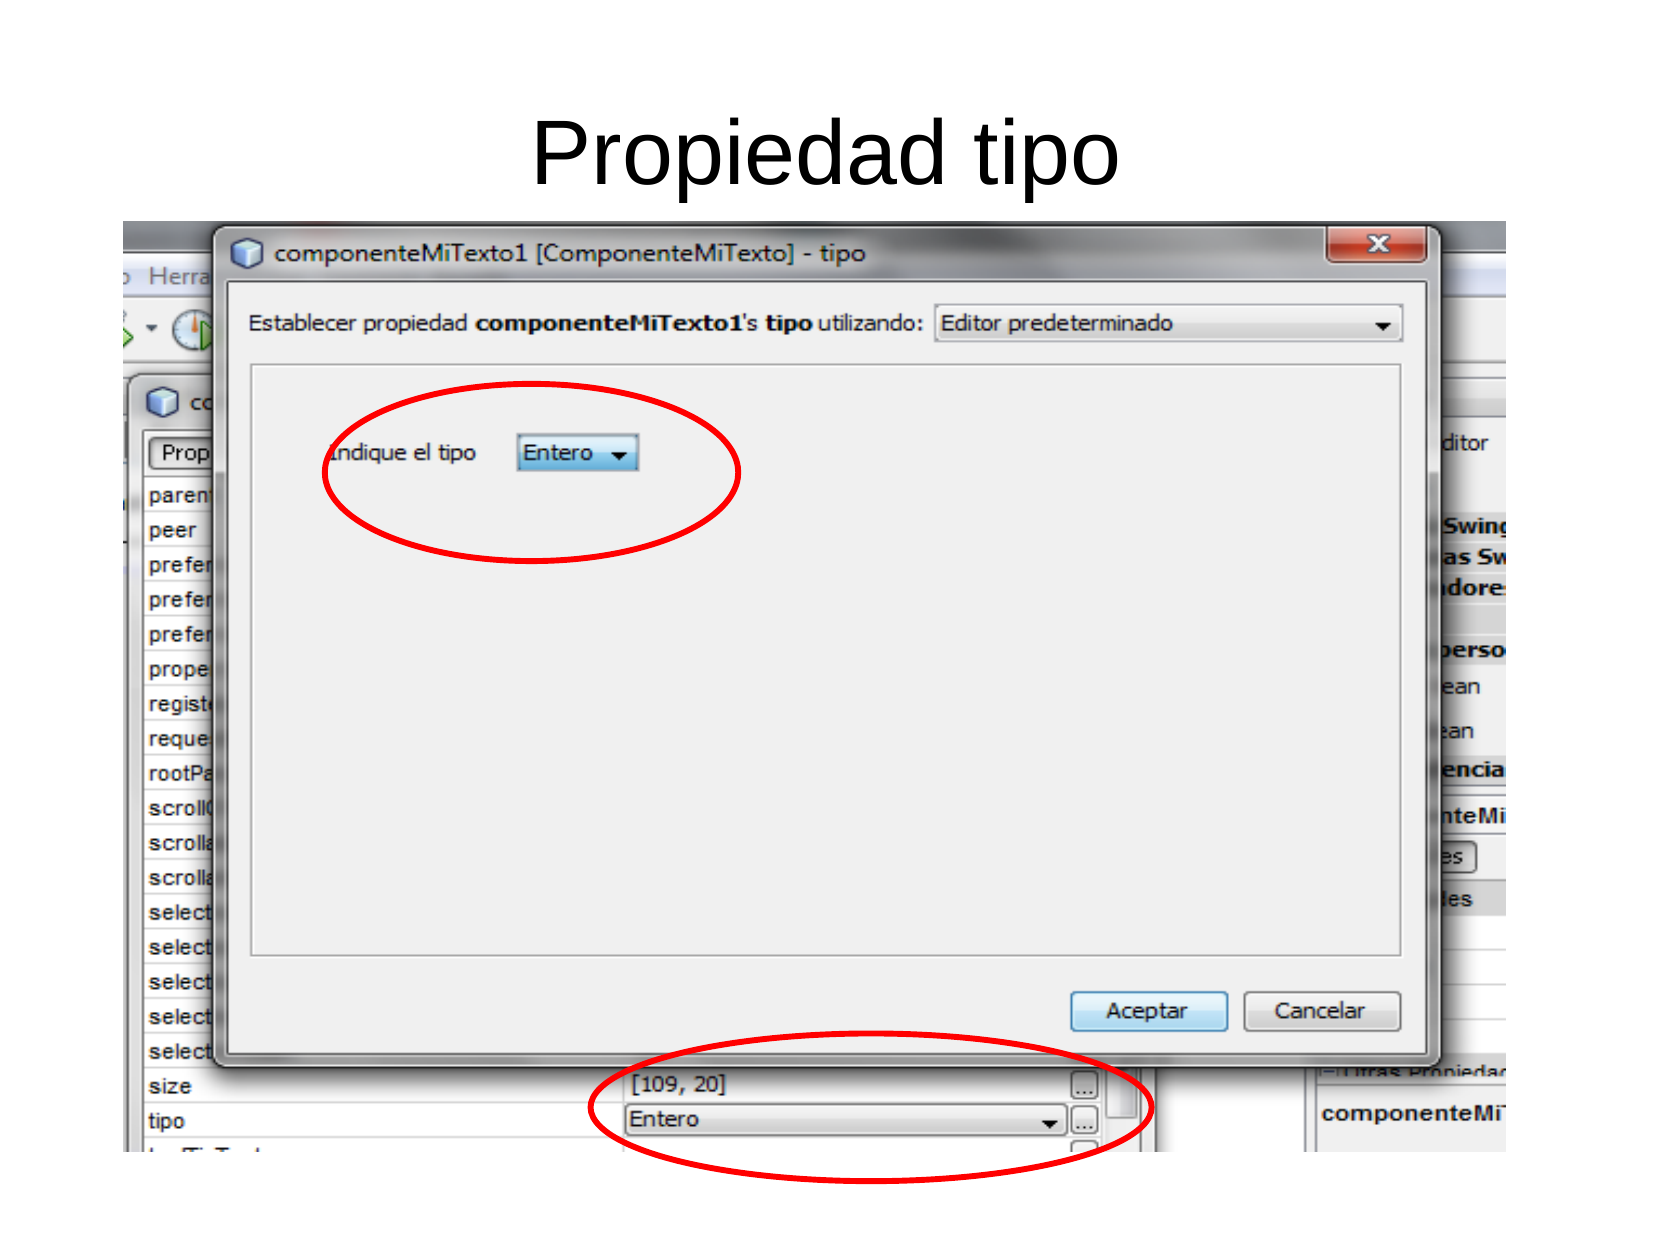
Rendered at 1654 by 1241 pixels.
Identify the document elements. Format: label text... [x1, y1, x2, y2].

picture [594, 1037, 1148, 1152]
picture [123, 221, 1506, 1152]
title Propiedad tipo [82, 49, 1571, 257]
